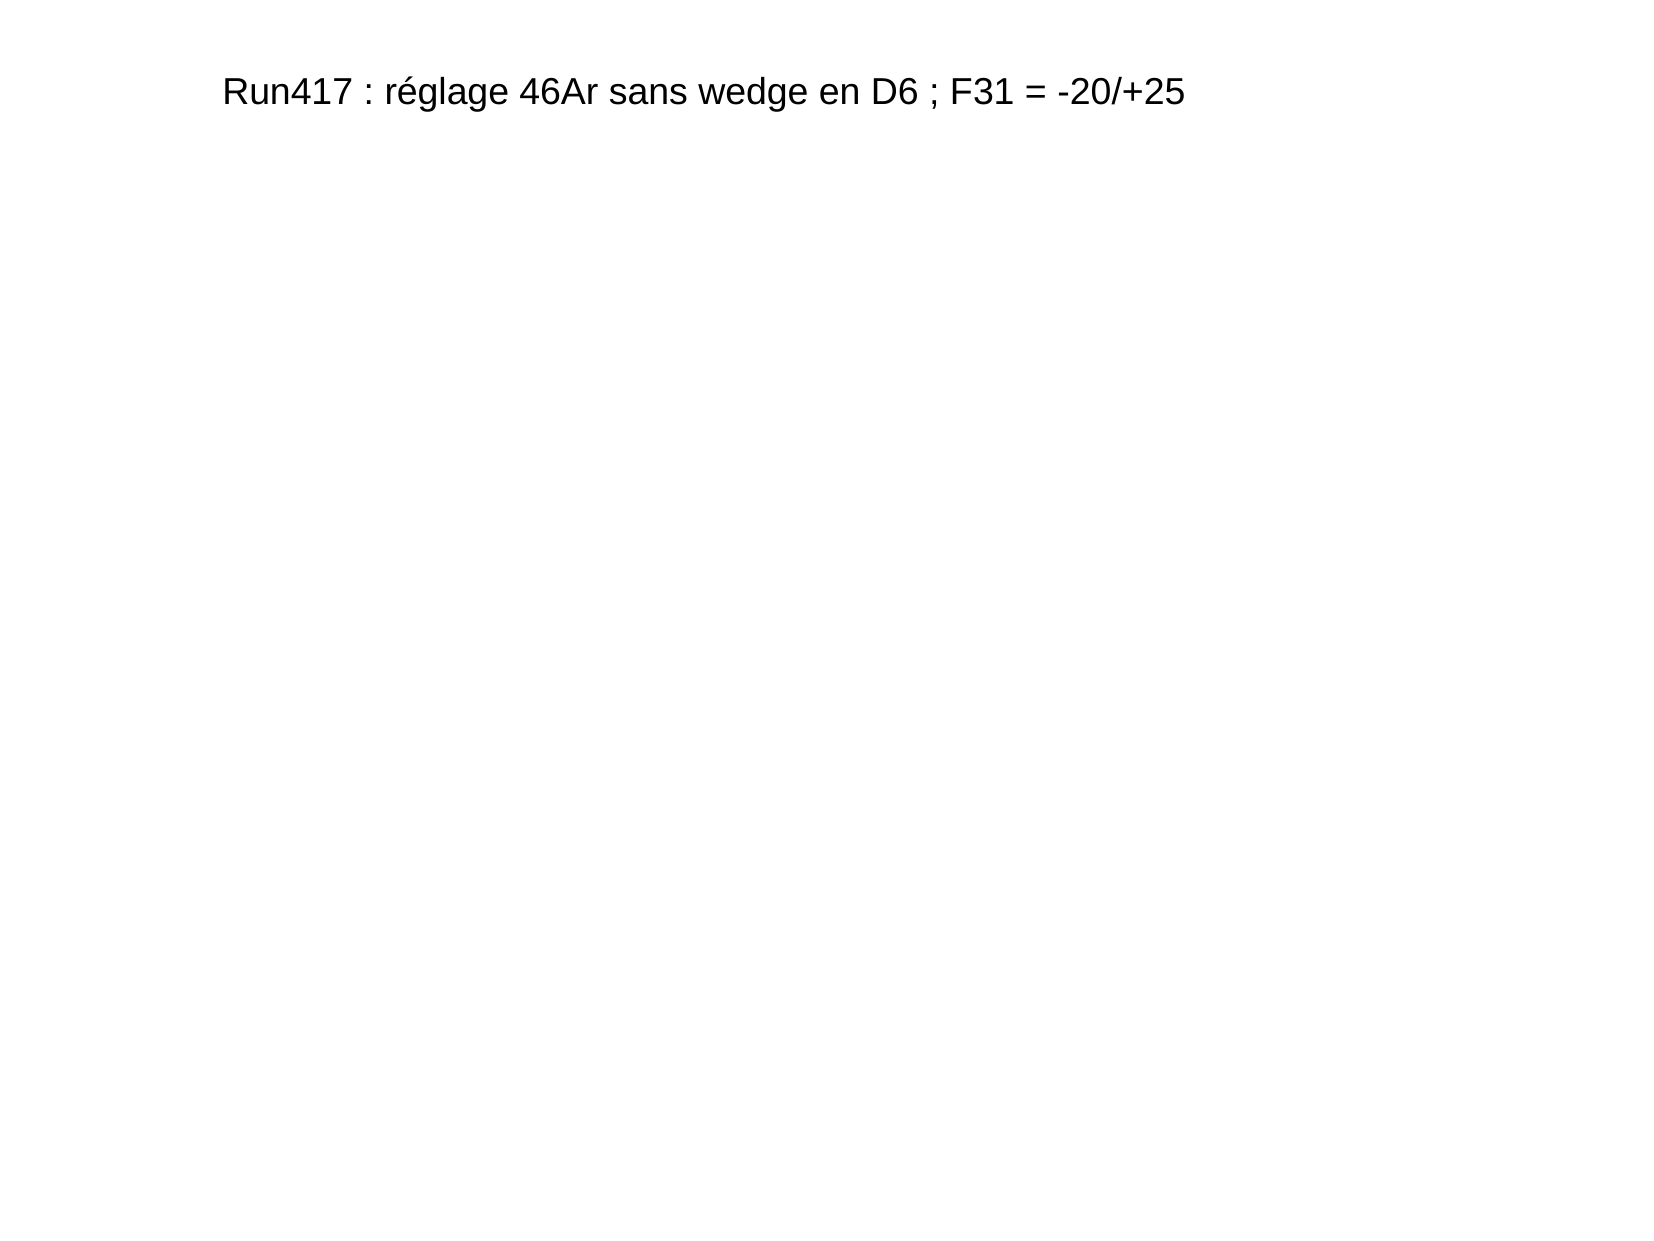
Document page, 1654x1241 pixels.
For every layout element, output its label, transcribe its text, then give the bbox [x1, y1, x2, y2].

text_box Run417 : réglage 46Ar sans wedge en D6 ; F31 = -20/+25 [207, 63, 1201, 121]
